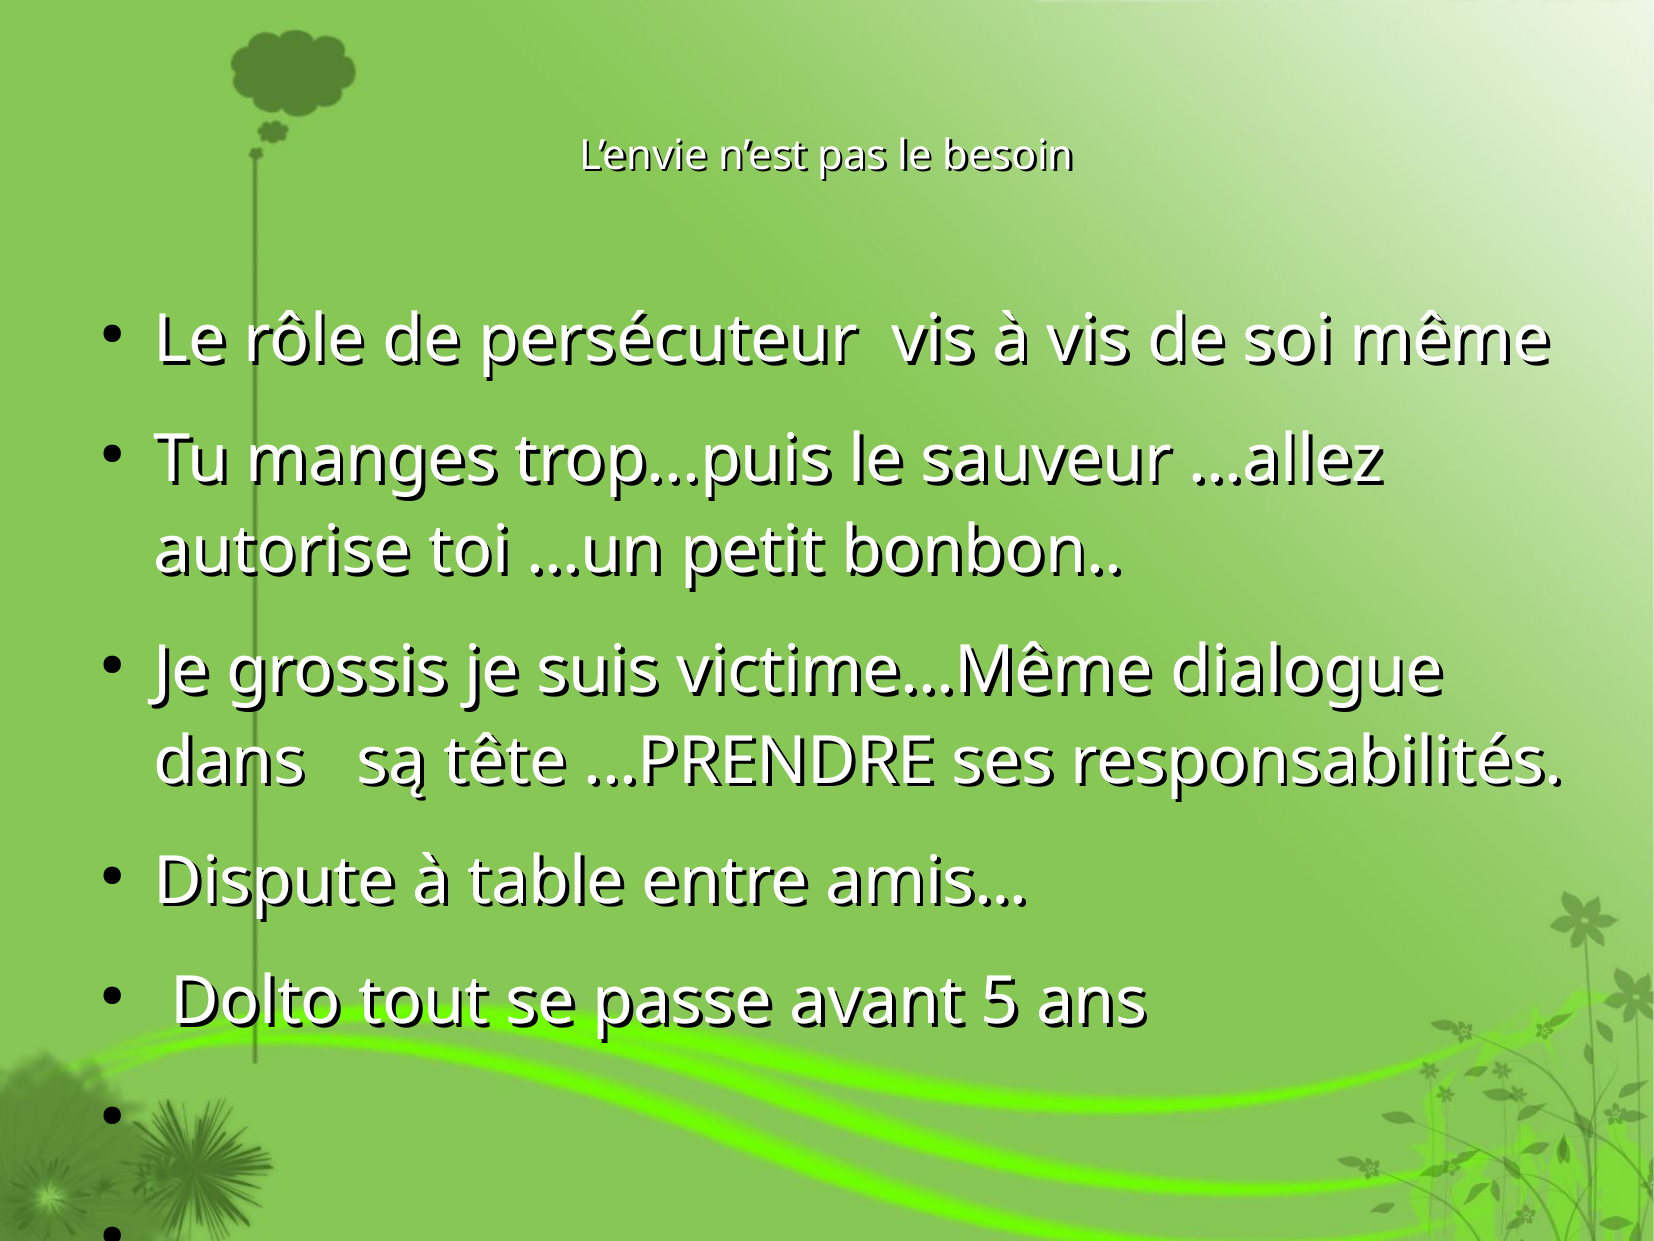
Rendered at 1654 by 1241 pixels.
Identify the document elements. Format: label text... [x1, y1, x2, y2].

title L’envie n’est pas le besoin [82, 49, 1571, 257]
picture [0, 0, 1654, 1241]
list Le rôle de persécuteur vis à vis de soi même Tu manges trop...puis le sauveur ...allez autorise toi ...un petit bonbon.. Je grossis je suis victime...Même dialogue dans są tête ...PRENDRE ses responsabilités. Dispute à table entre amis… Dolto tout se passe avant 5 ans [82, 290, 1571, 1137]
